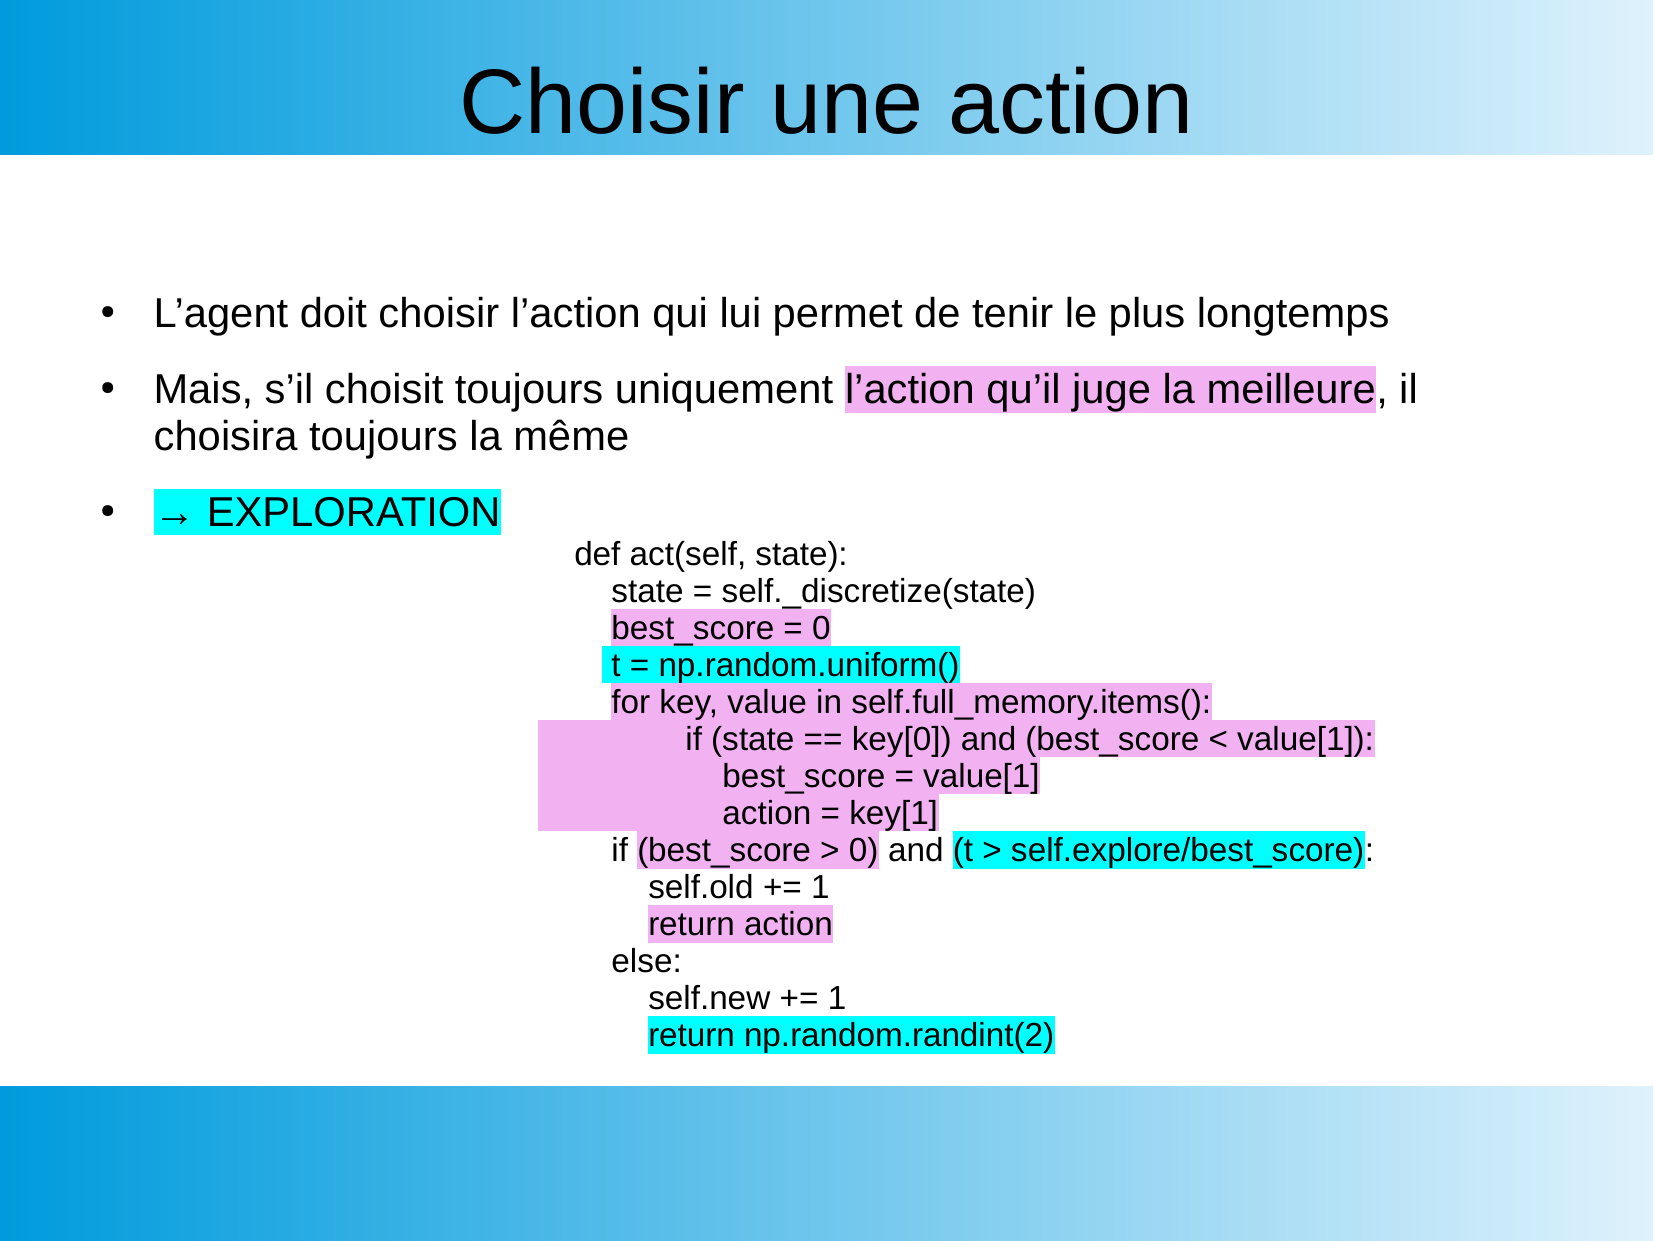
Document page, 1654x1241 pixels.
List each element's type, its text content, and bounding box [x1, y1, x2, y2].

list L’agent doit choisir l’action qui lui permet de tenir le plus longtemps Mais, s’il choisit toujours uniquement l’action qu’il juge la meilleure, il choisira toujours la même → EXPLORATION def act(self, state): state = self._discretize(state) best_score = 0 t = np.random.uniform() for key, value in self.full_memory.items(): if (state == key[0]) and (best_score < value[1]): best_score = value[1] action = key[1] if (best_score > 0) and (t > self.explore/best_score): self.old += 1 return action else: self.new += 1 return np.random.randint(2) [82, 290, 1571, 497]
title Choisir une action [82, 49, 1571, 155]
